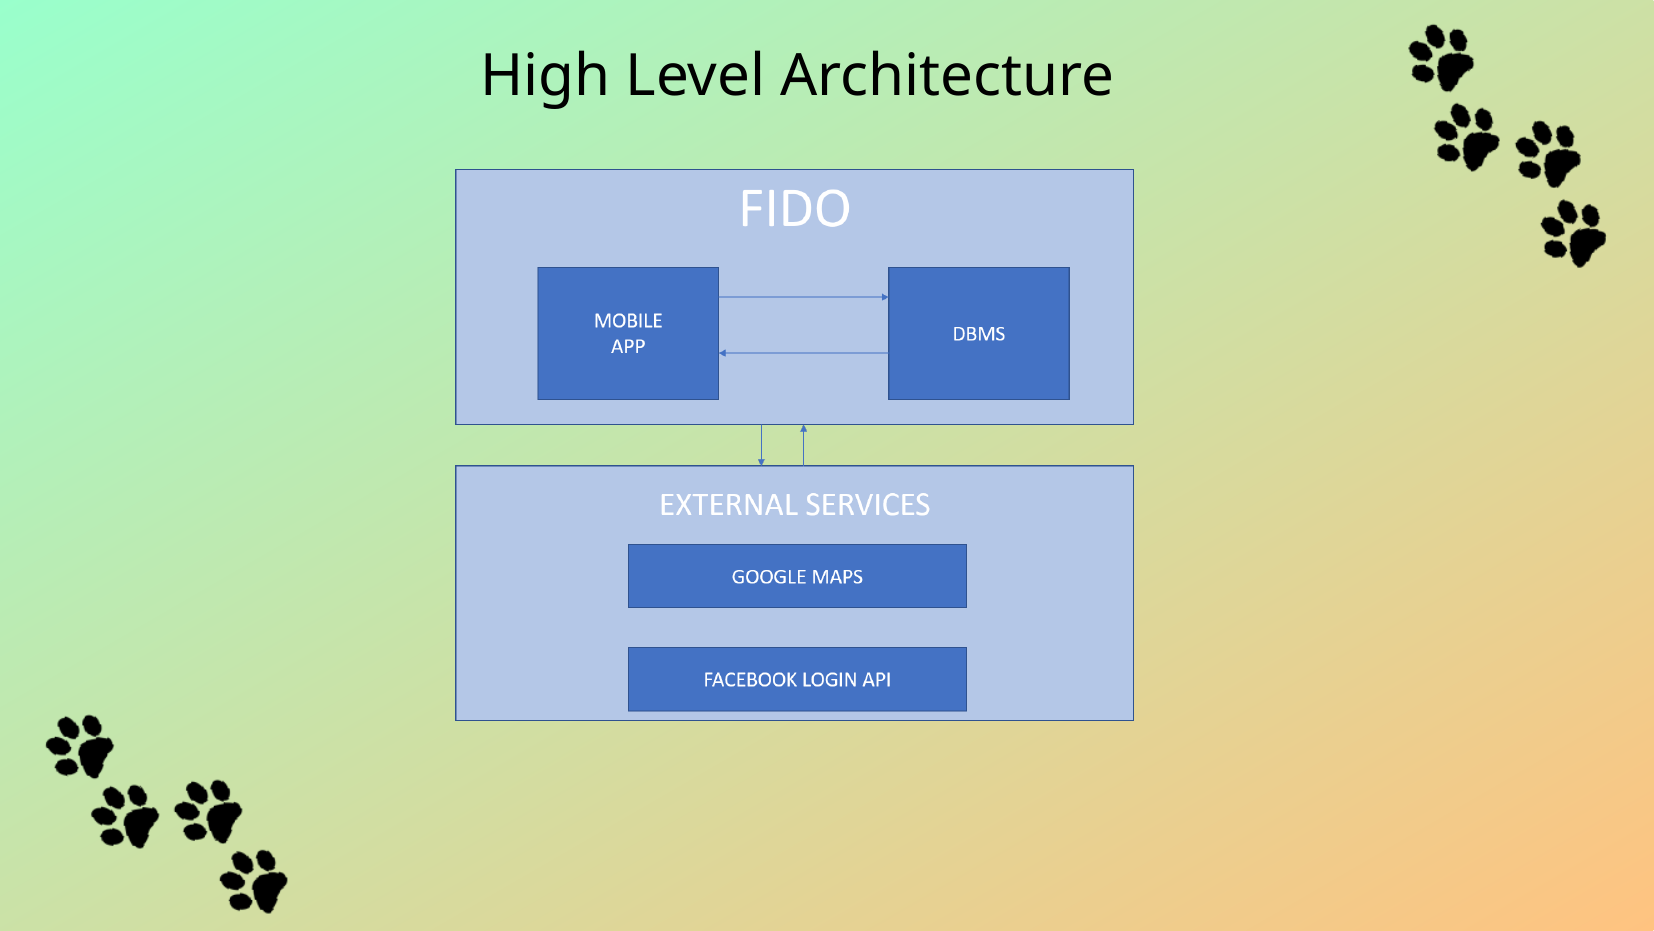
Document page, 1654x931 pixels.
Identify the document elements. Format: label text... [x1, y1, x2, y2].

picture [0, 609, 388, 931]
subtitle High Level Architecture [413, 0, 1182, 189]
picture [455, 155, 1134, 721]
picture [1311, 0, 1654, 363]
